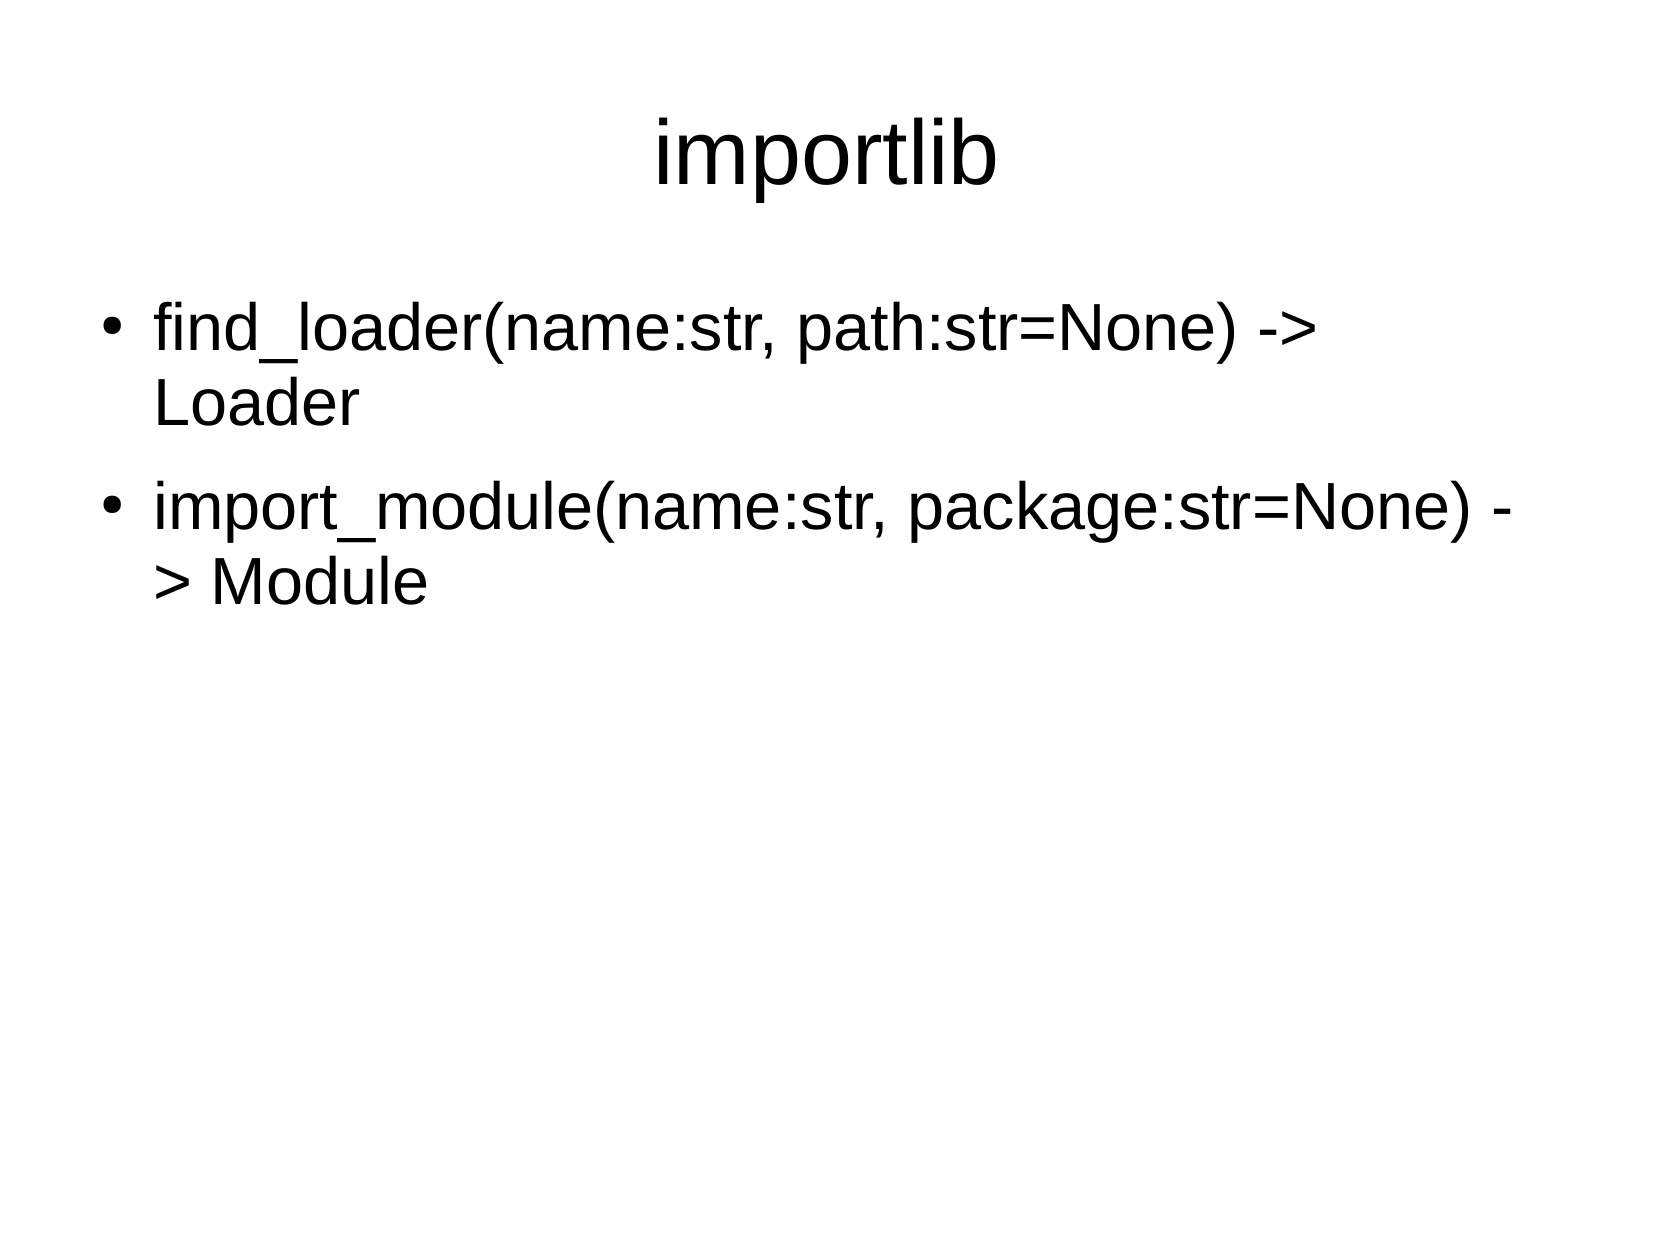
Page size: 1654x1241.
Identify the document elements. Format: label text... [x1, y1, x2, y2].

list find_loader(name:str, path:str=None) -> Loader import_module(name:str, package:str=None) -> Module [82, 290, 1538, 1010]
title importlib [82, 49, 1571, 257]
